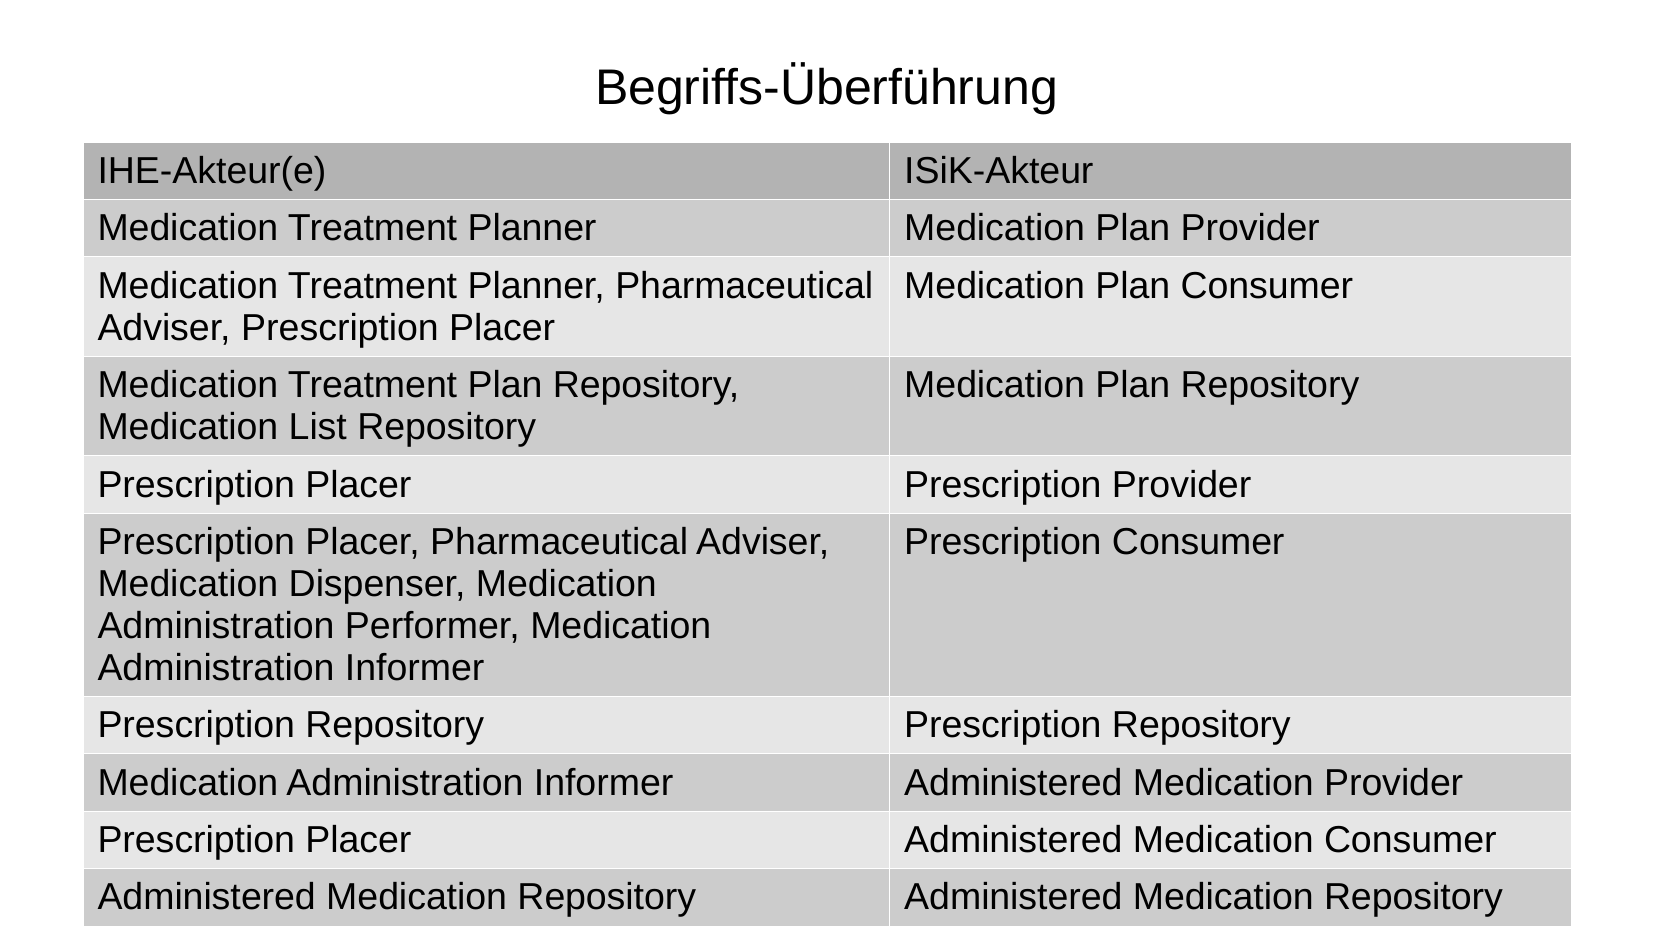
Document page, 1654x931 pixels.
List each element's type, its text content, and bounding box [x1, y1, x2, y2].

table_cell Administered Medication Repository [84, 869, 889, 926]
table_cell Medication Plan Consumer [890, 257, 1571, 356]
table_cell Prescription Repository [890, 697, 1571, 753]
table_cell Medication Administration Informer [84, 754, 889, 811]
table_header IHE-Akteur(e) [84, 193, 889, 199]
table_cell Prescription Placer, Pharmaceutical Adviser, Medication Dispenser, Medication Administration Performer, Medication Administration Informer [84, 514, 889, 696]
title Begriffs-Überführung [82, 37, 1571, 193]
table_cell Prescription Placer [84, 456, 889, 513]
table_cell Prescription Repository [84, 697, 889, 753]
table_cell Administered Medication Consumer [890, 812, 1571, 868]
table_cell Prescription Consumer [890, 514, 1571, 696]
table_cell Medication Treatment Planner, Pharmaceutical Adviser, Prescription Placer [84, 257, 889, 356]
table_cell Medication Treatment Planner [84, 200, 889, 256]
table_cell Medication Plan Provider [890, 200, 1571, 256]
table_cell Administered Medication Provider [890, 754, 1571, 811]
table_cell Medication Plan Repository [890, 357, 1571, 455]
table_header ISiK-Akteur [890, 193, 1571, 199]
table_cell Administered Medication Repository [890, 869, 1571, 926]
table_cell Prescription Provider [890, 456, 1571, 513]
table_cell Prescription Placer [84, 812, 889, 868]
table_cell Medication Treatment Plan Repository, Medication List Repository [84, 357, 889, 455]
